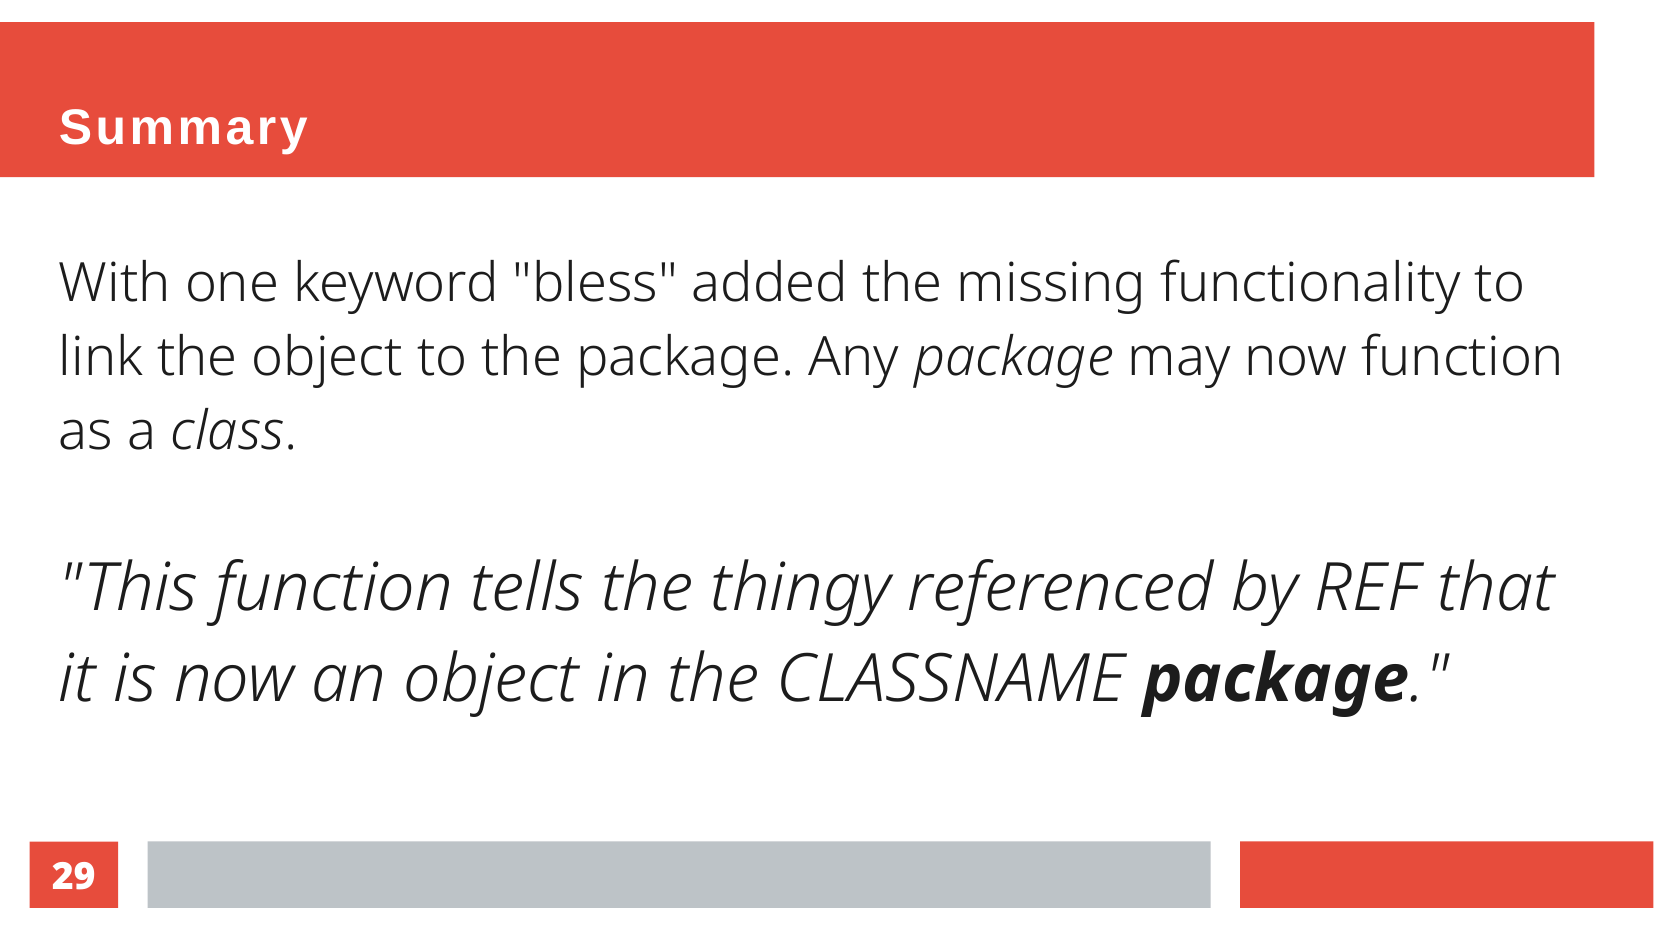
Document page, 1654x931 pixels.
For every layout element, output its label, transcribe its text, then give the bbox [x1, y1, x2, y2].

subtitle With one keyword "bless" added the missing functionality to link the object to the package. Any package may now function as a class. "This function tells the thingy referenced by REF that it is now an object in the CLASSNAME package." [59, 243, 1565, 820]
title Summary [59, 44, 1595, 156]
